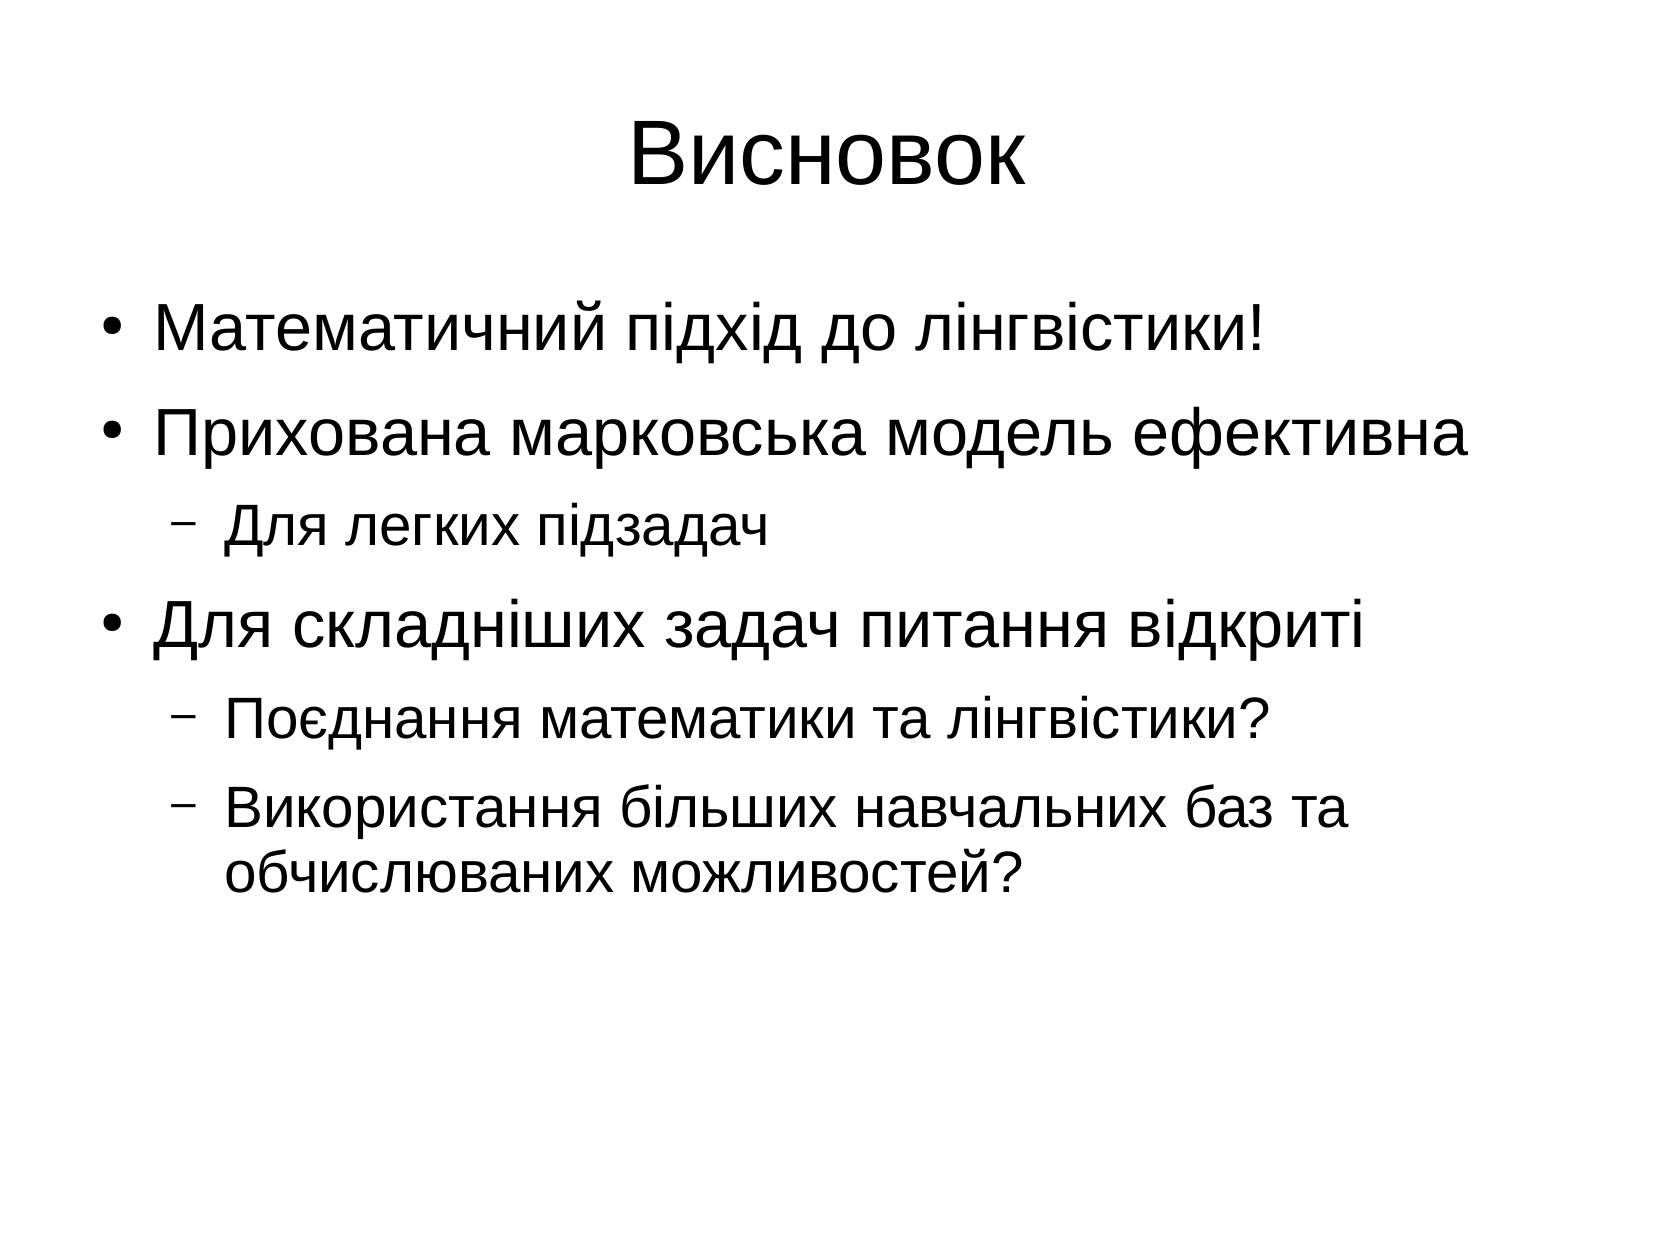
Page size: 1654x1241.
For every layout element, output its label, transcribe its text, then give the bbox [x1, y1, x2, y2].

list Математичний підхід до лінгвістики! Прихована марковська модель ефективна Для легких підзадач Для складніших задач питання відкриті Поєднання математики та лінгвістики? Використання більших навчальних баз та обчислюваних можливостей? [82, 290, 1571, 1010]
title Висновок [82, 49, 1571, 257]
